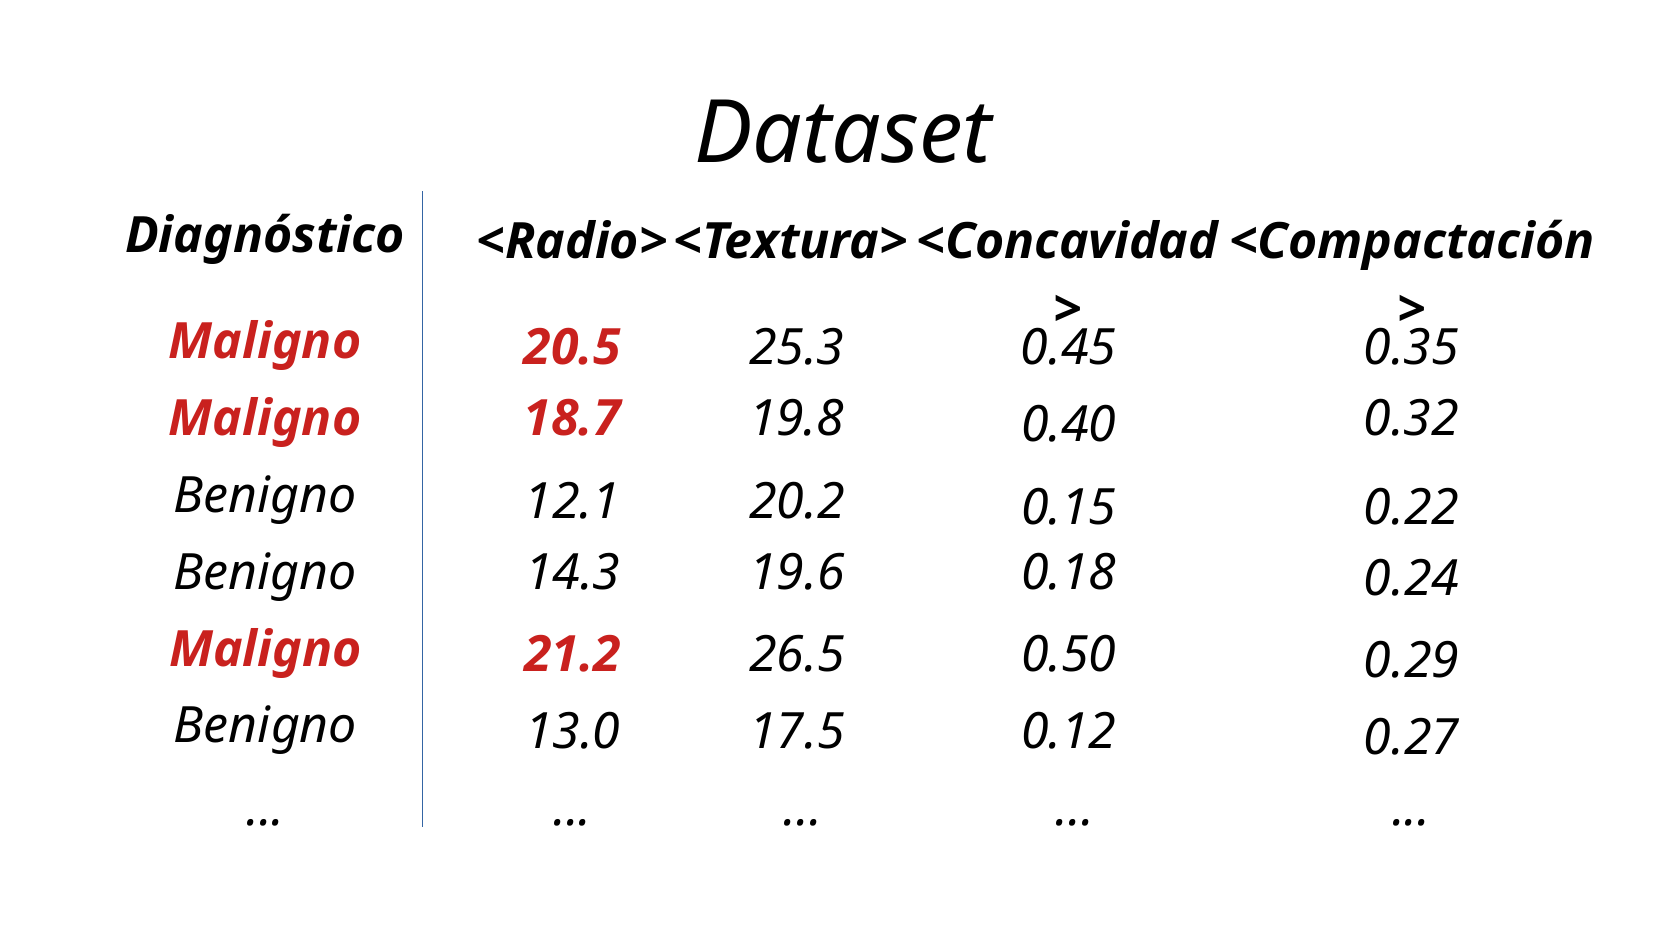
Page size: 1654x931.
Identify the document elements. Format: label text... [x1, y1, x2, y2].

text_box 17.5 [639, 687, 911, 753]
text_box Benigno [107, 528, 414, 594]
text_box 12.1 [414, 457, 639, 523]
text_box 0.22 [1253, 463, 1570, 529]
text_box ... [917, 764, 1233, 830]
text_box 0.15 [911, 463, 1227, 528]
text_box 20.5 [414, 303, 639, 369]
text_box 0.35 [1253, 303, 1569, 369]
text_box <Textura> [633, 197, 893, 263]
text_box 26.5 [639, 611, 911, 676]
text_box Benigno [107, 681, 424, 747]
text_box 0.50 [911, 611, 1227, 676]
text_box Diagnóstico [107, 191, 209, 257]
text_box ... [107, 764, 415, 830]
text_box <Radio> [414, 197, 633, 263]
text_box 19.8 [639, 374, 955, 440]
text_box Dataset [209, 61, 1478, 259]
text_box 20.2 [639, 457, 955, 523]
text_box 0.27 [1254, 693, 1570, 759]
text_box Benigno [107, 451, 423, 517]
text_box ... [1253, 764, 1570, 830]
text_box 14.3 [414, 528, 639, 594]
text_box 0.40 [910, 380, 1227, 446]
text_box 18.7 [414, 374, 639, 440]
text_box 0.18 [911, 528, 1227, 594]
text_box 0.32 [1253, 374, 1570, 440]
text_box 0.29 [1253, 616, 1570, 682]
text_box ... [645, 764, 917, 830]
text_box 0.45 [910, 303, 1227, 369]
text_box <Compactación> [1210, 197, 1614, 313]
text_box 0.24 [1254, 534, 1570, 600]
text_box Maligno [107, 605, 424, 670]
text_box 25.3 [639, 303, 910, 369]
text_box Maligno [107, 374, 414, 440]
text_box 0.12 [911, 687, 1227, 753]
text_box ... [415, 764, 645, 830]
text_box Maligno [107, 298, 423, 363]
text_box 13.0 [415, 687, 639, 753]
text_box 21.2 [414, 611, 639, 676]
text_box 19.6 [639, 528, 911, 594]
text_box <Concavidad> [893, 197, 1210, 303]
